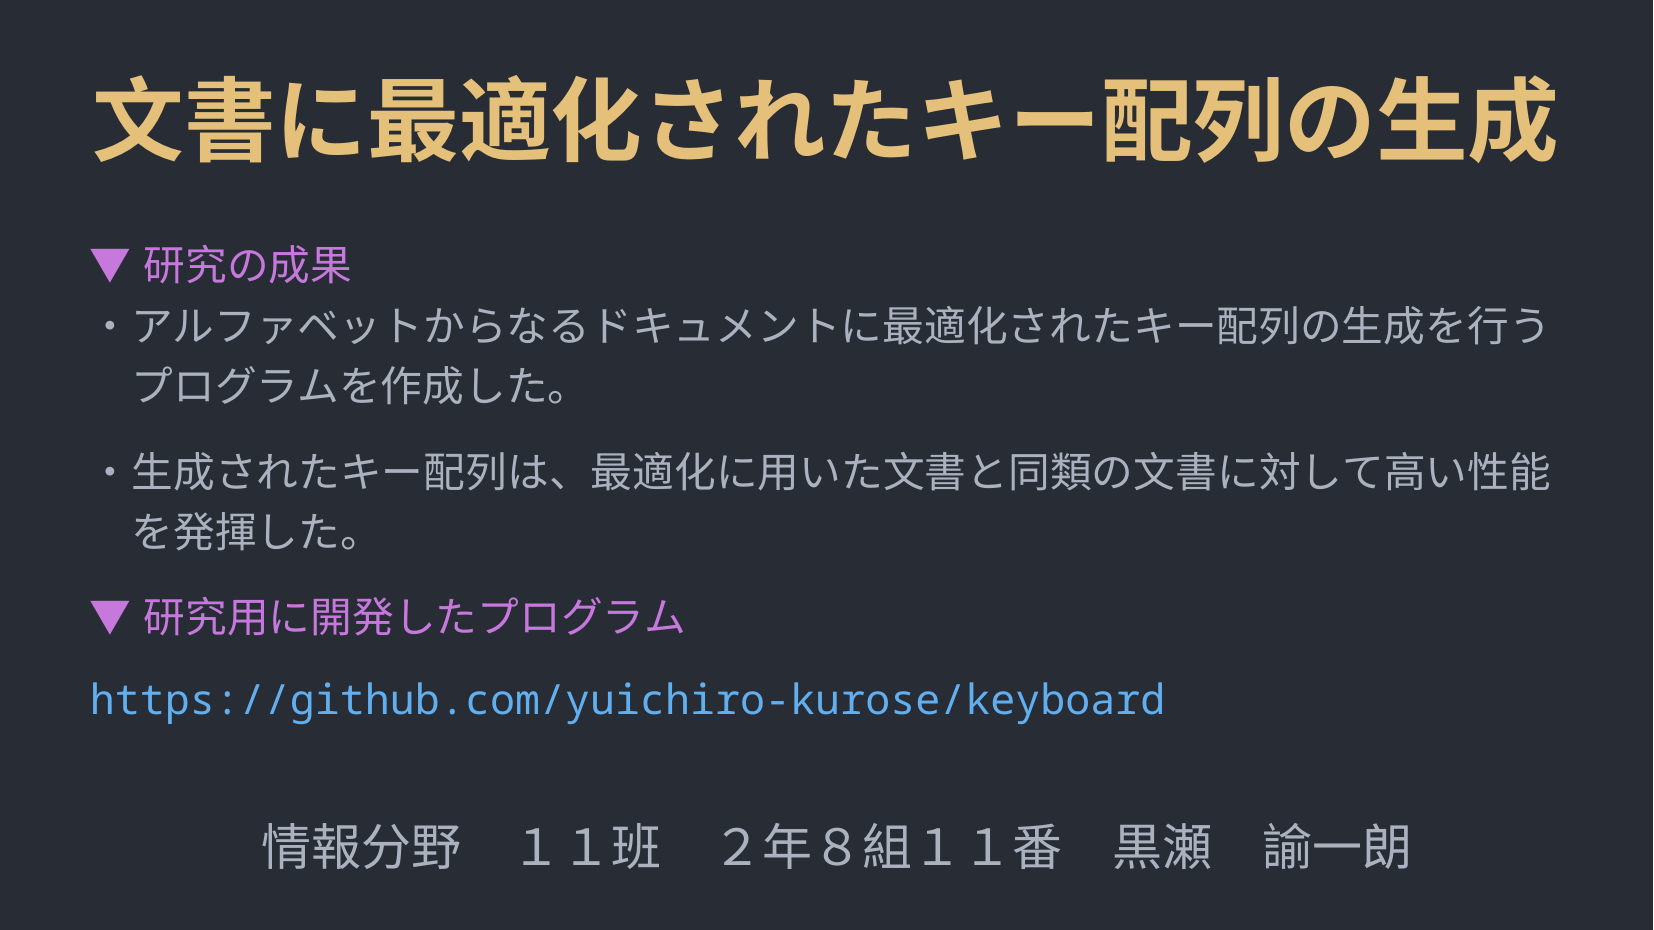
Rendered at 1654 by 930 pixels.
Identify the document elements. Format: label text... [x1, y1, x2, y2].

list 情報分野 １１班 ２年８組１１番 黒瀬 諭一朗 [82, 787, 1571, 901]
text_box ▼研究の成果 ・アルファベットからなるドキュメントに最適化されたキー配列の生成を行う プログラムを作成した。 ・生成されたキー配列は、最適化に用いた文書と同類の文書に対して高い性能 を発揮した。 ▼研究用に開発したプログラム https://github.com/yuichiro-kurose/keyboard [75, 225, 1576, 722]
title 文書に最適化されたキー配列の生成 [82, 37, 1571, 193]
